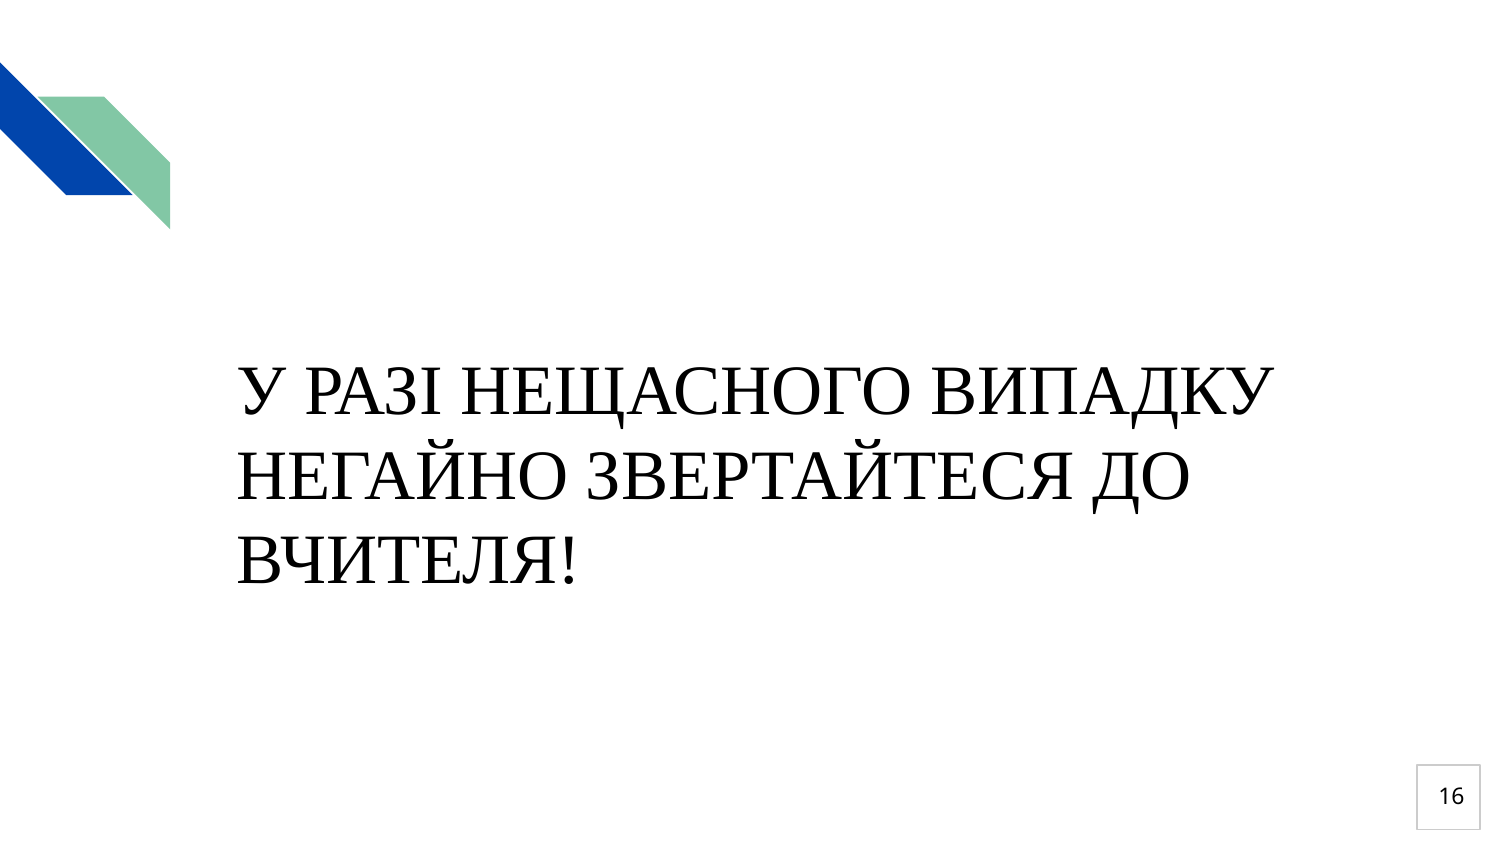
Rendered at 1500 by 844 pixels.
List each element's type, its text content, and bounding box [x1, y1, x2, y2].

title У РАЗІ НЕЩАСНОГО ВИПАДКУ НЕГАЙНО ЗВЕРТАЙТЕСЯ ДО ВЧИТЕЛЯ! [221, 328, 1377, 614]
slide_number <number> [1417, 764, 1480, 830]
